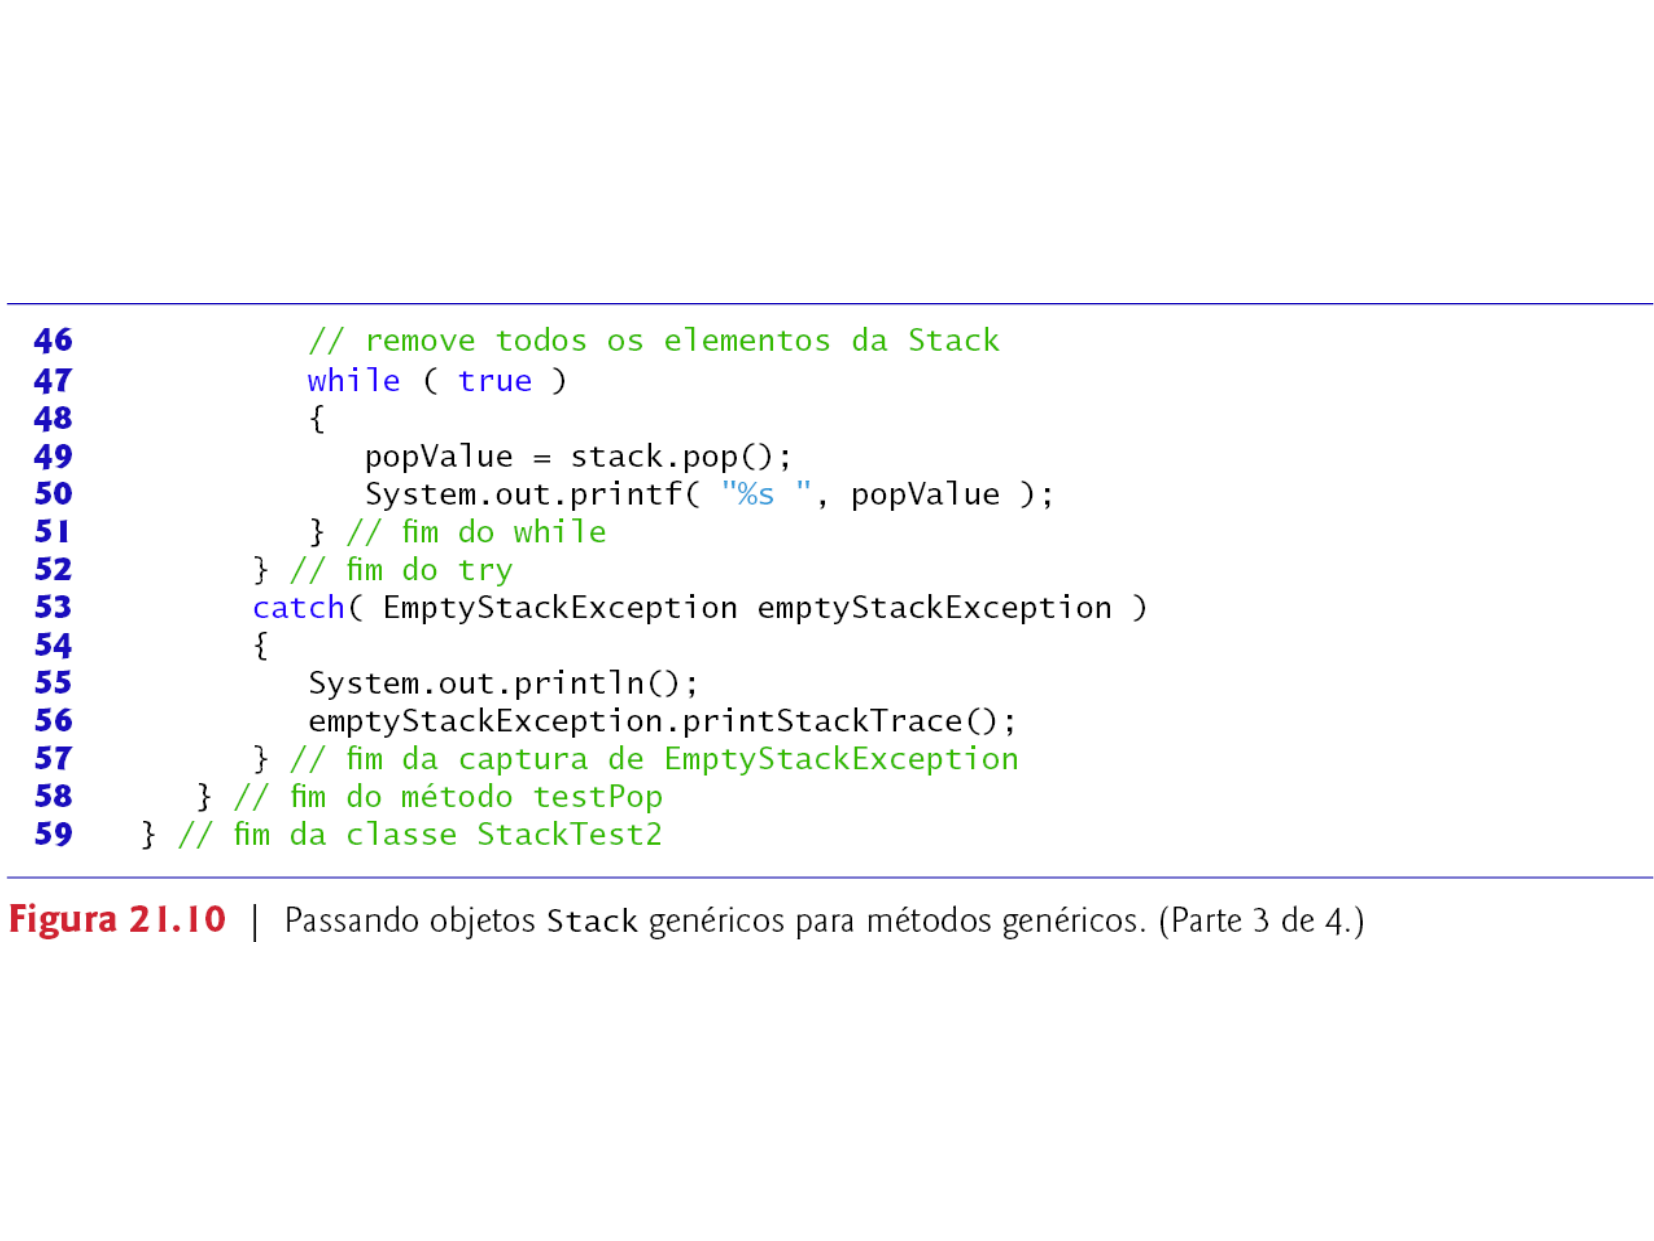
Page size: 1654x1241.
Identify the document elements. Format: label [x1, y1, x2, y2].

picture [6, 303, 1654, 942]
